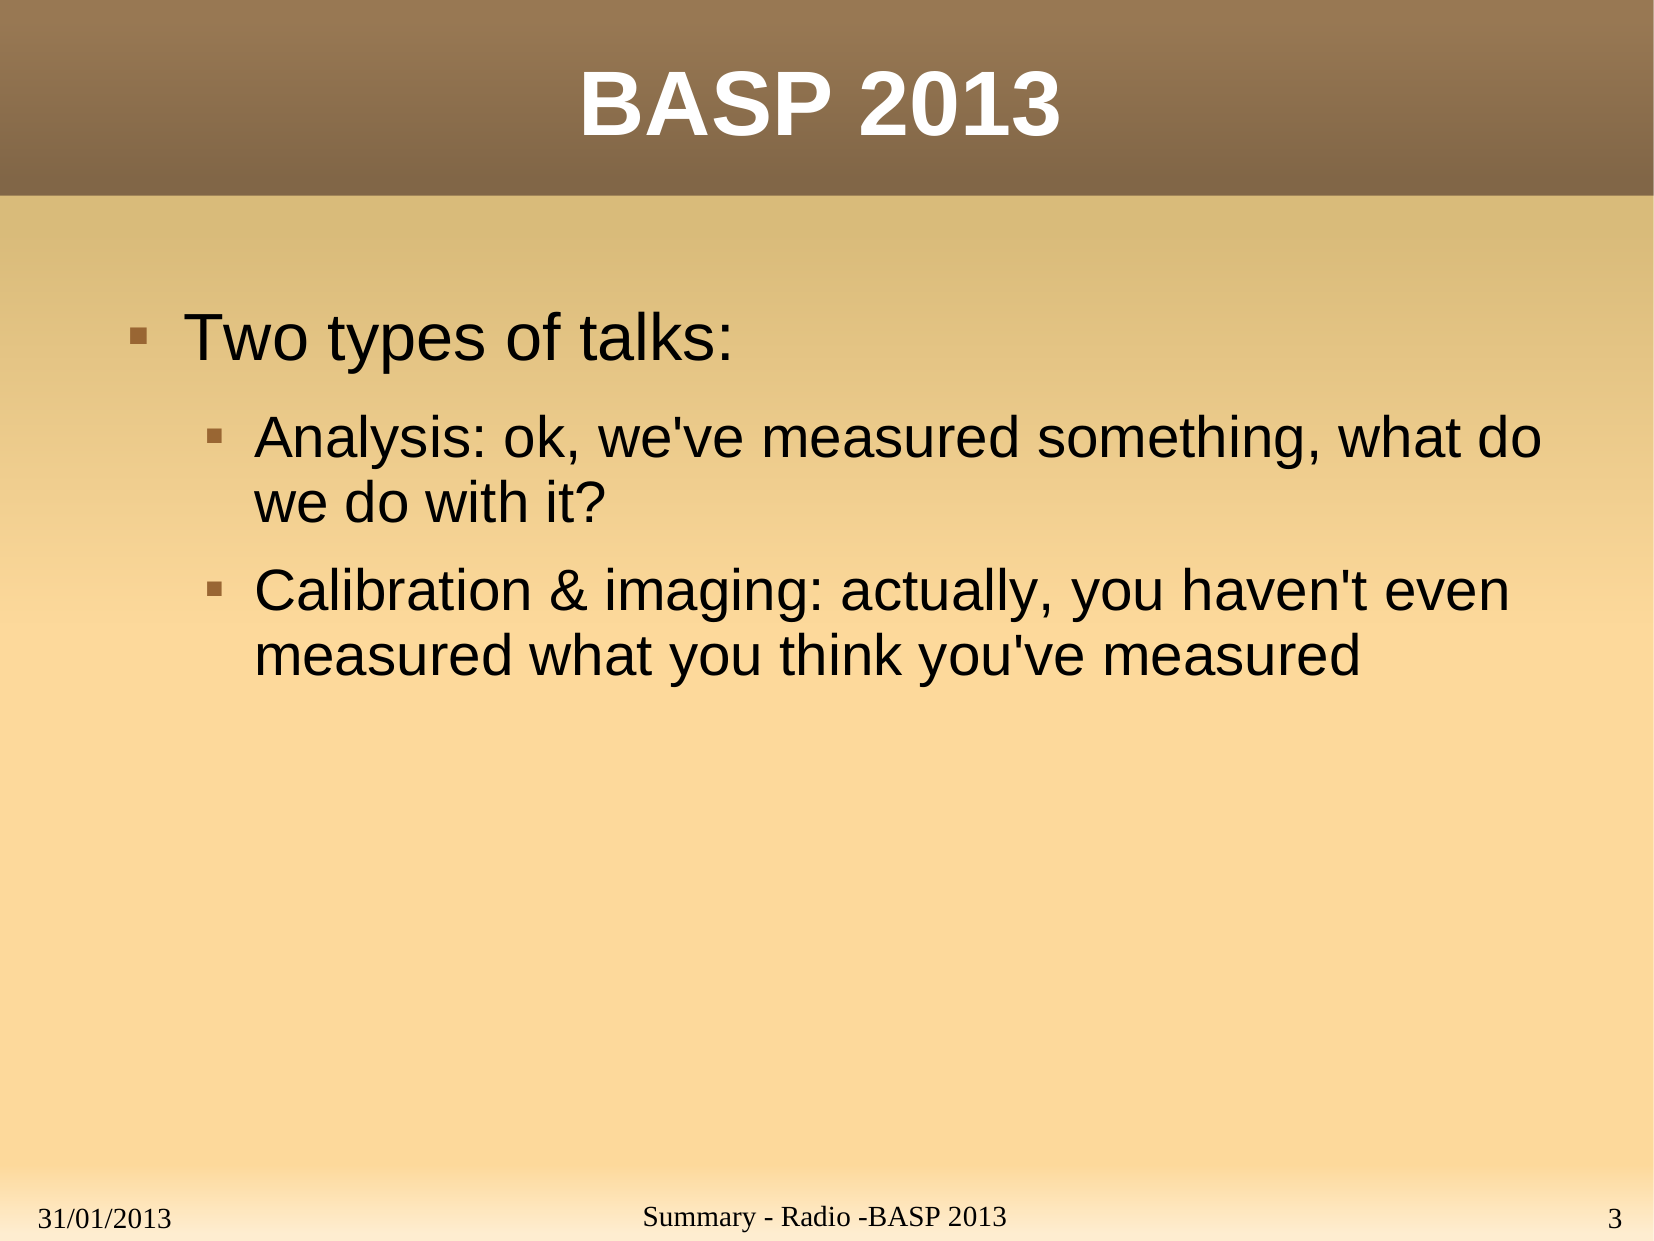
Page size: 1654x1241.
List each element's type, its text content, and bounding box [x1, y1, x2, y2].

list Two types of talks: Analysis: ok, we've measured something, what do we do with it? Calibration & imaging: actually, you haven't even measured what you think you've measured [112, 300, 1601, 1119]
title BASP 2013 [76, 0, 1565, 208]
picture [0, 0, 1654, 1241]
